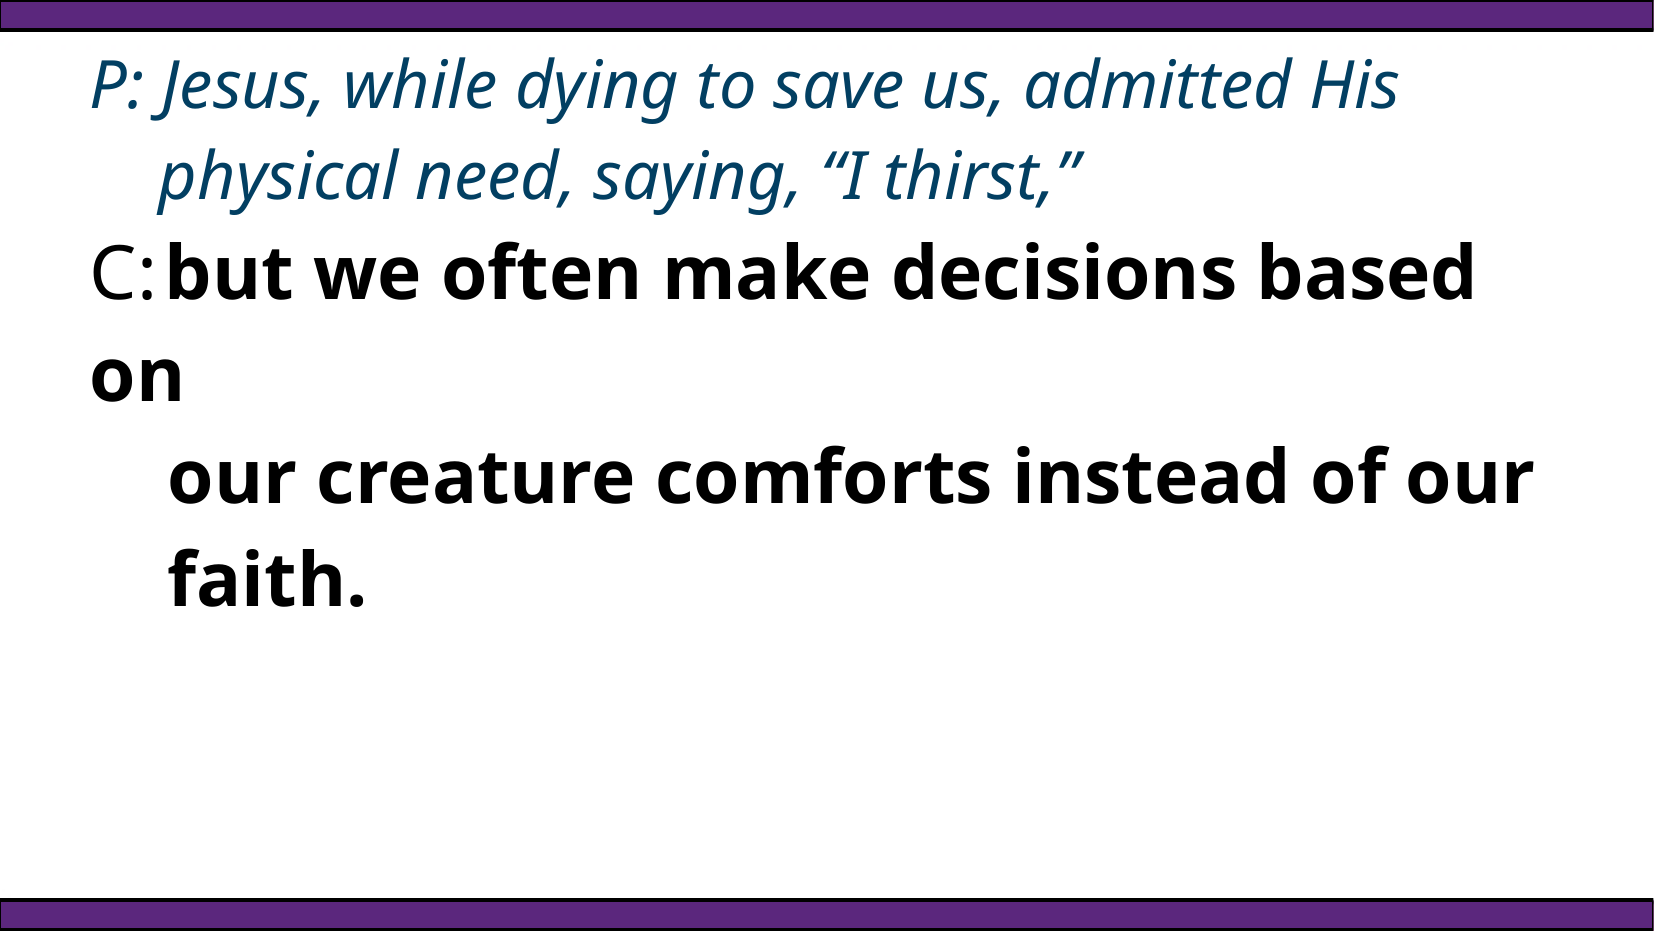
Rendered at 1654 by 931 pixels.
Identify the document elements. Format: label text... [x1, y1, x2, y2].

text_box [0, 900, 1654, 931]
text_box [0, 0, 1654, 31]
picture [0, 31, 1654, 900]
text_box P: Jesus, while dying to save us, admitted His physical need, saying, “I thirst,” C: but we often make decisions based on our creature comforts instead of our faith. [75, 30, 1591, 522]
